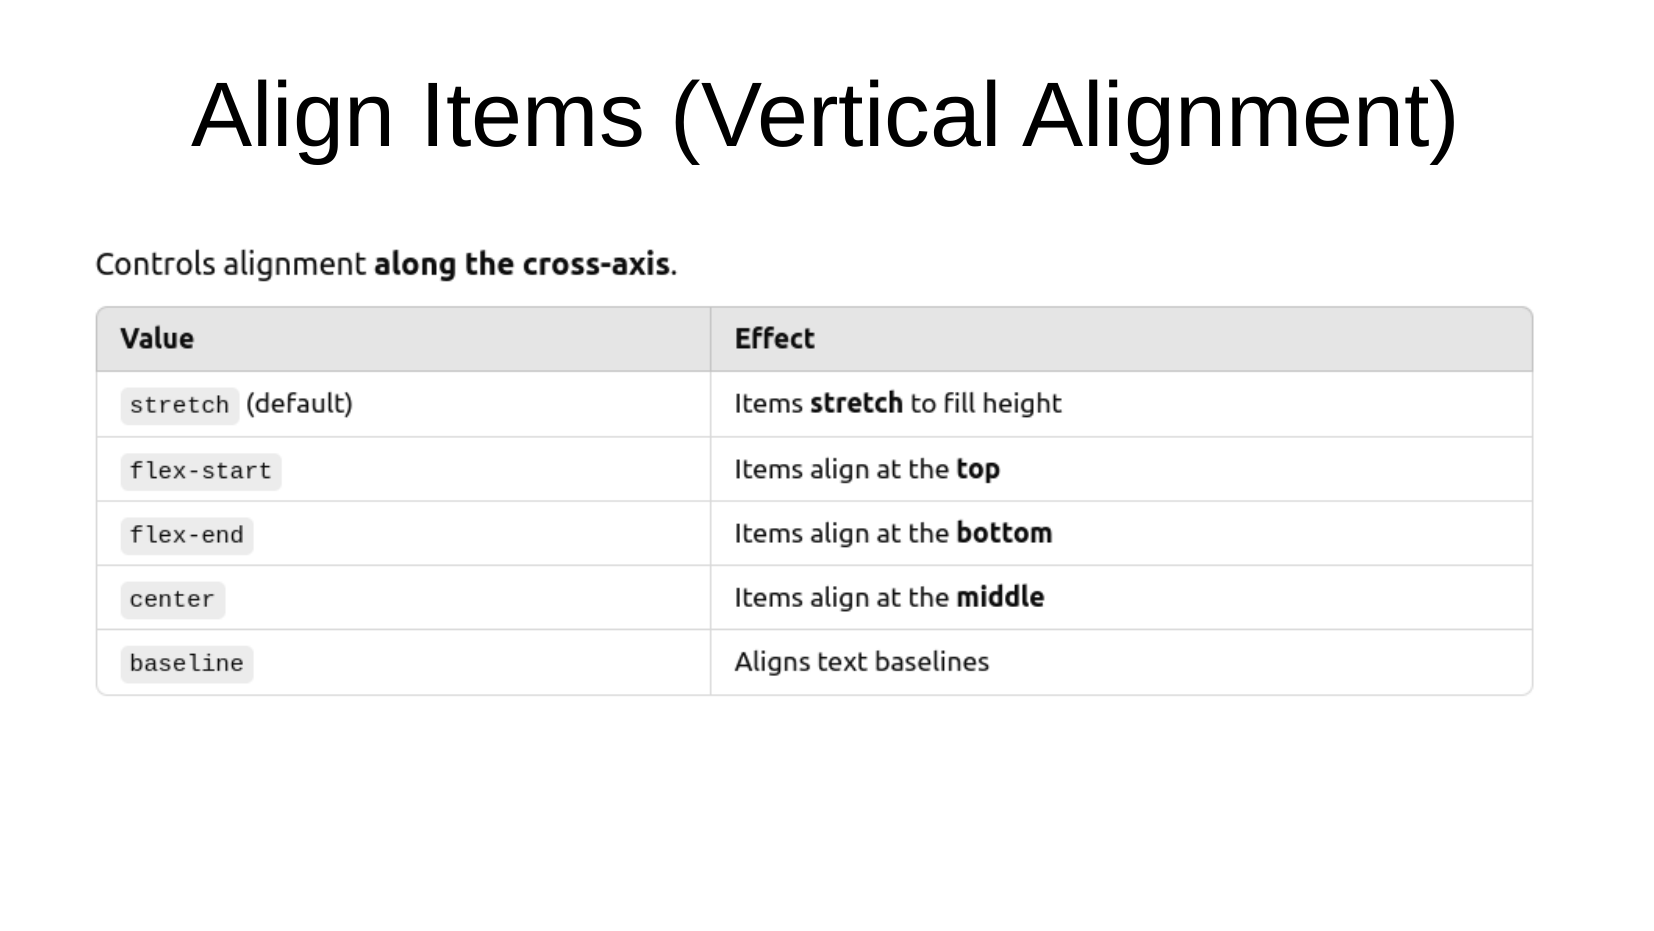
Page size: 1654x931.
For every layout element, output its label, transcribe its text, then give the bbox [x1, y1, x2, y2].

list [82, 217, 1571, 758]
picture [57, 236, 1565, 715]
title Align Items (Vertical Alignment) [82, 37, 1571, 193]
